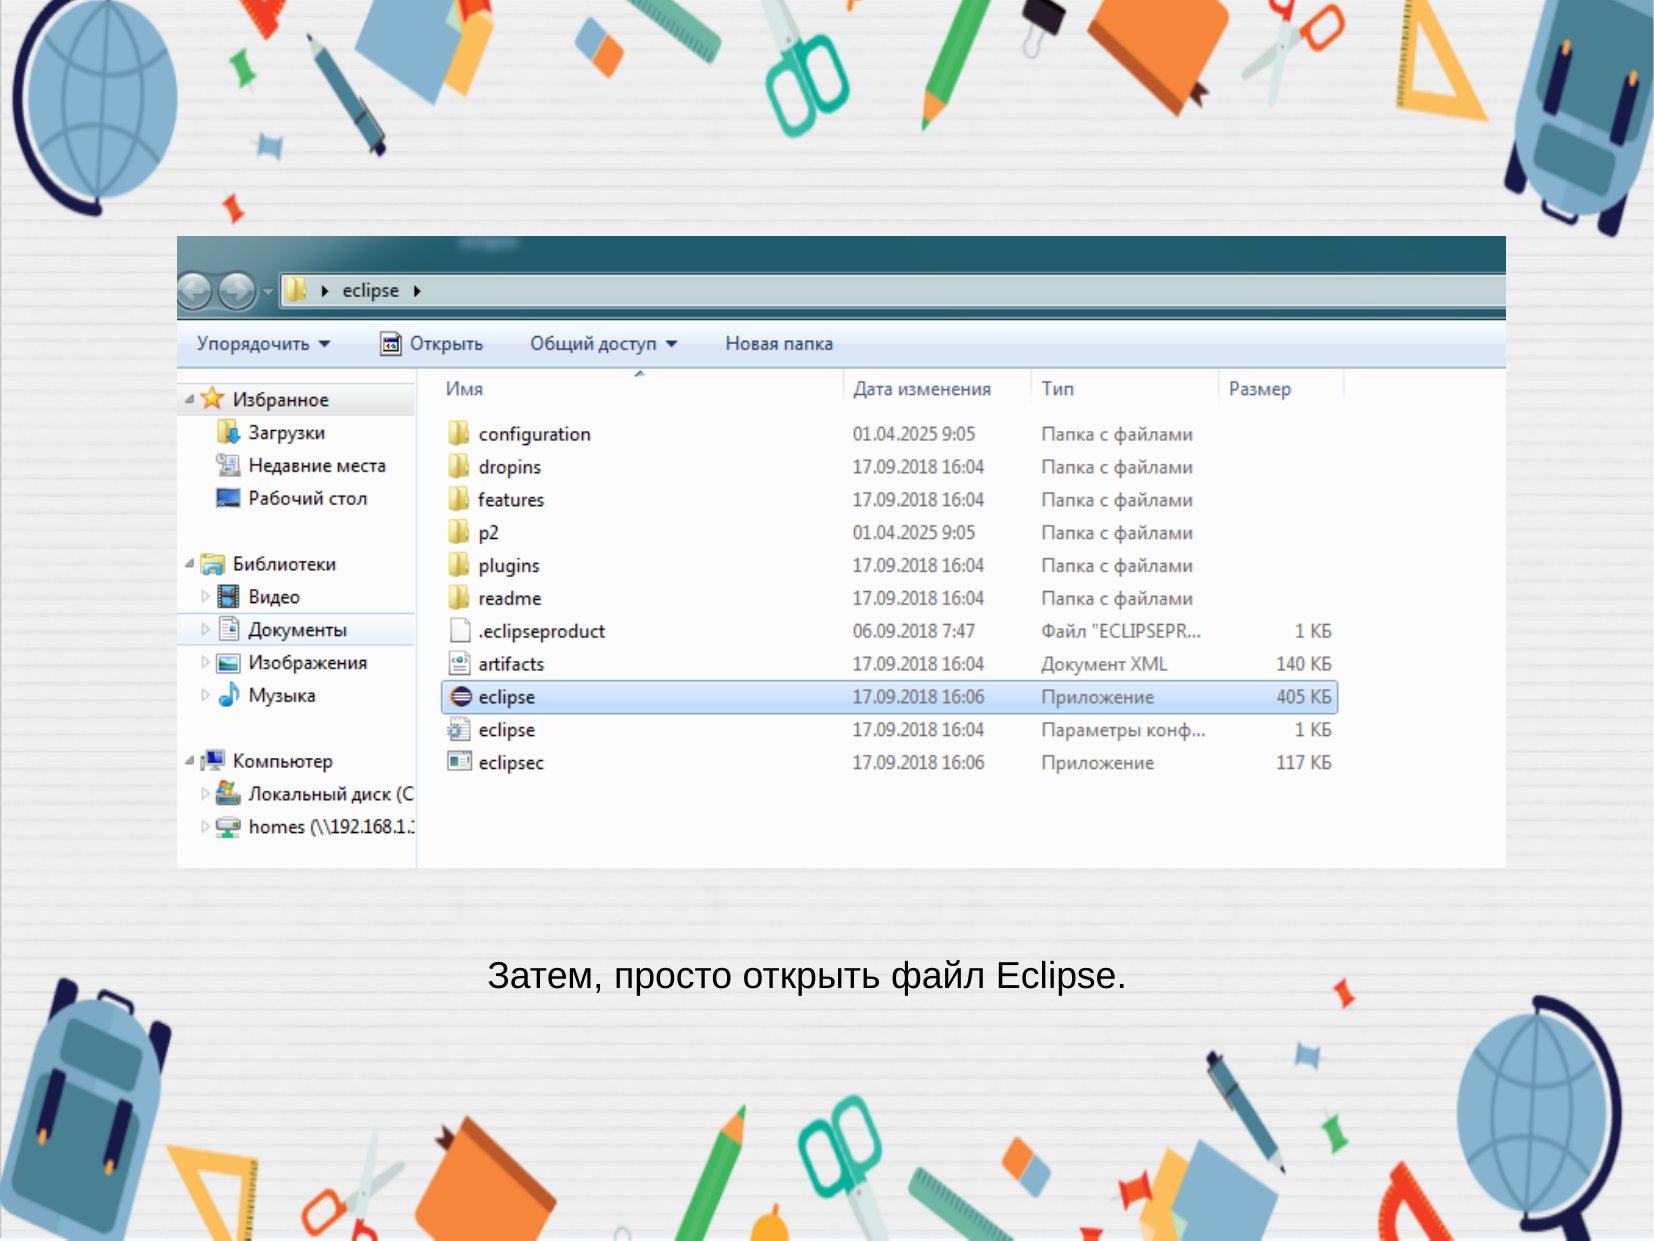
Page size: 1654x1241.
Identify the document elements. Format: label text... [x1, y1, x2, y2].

text_box Затем, просто открыть файл Eclipse. [472, 947, 1143, 1004]
picture [0, 0, 1654, 1241]
